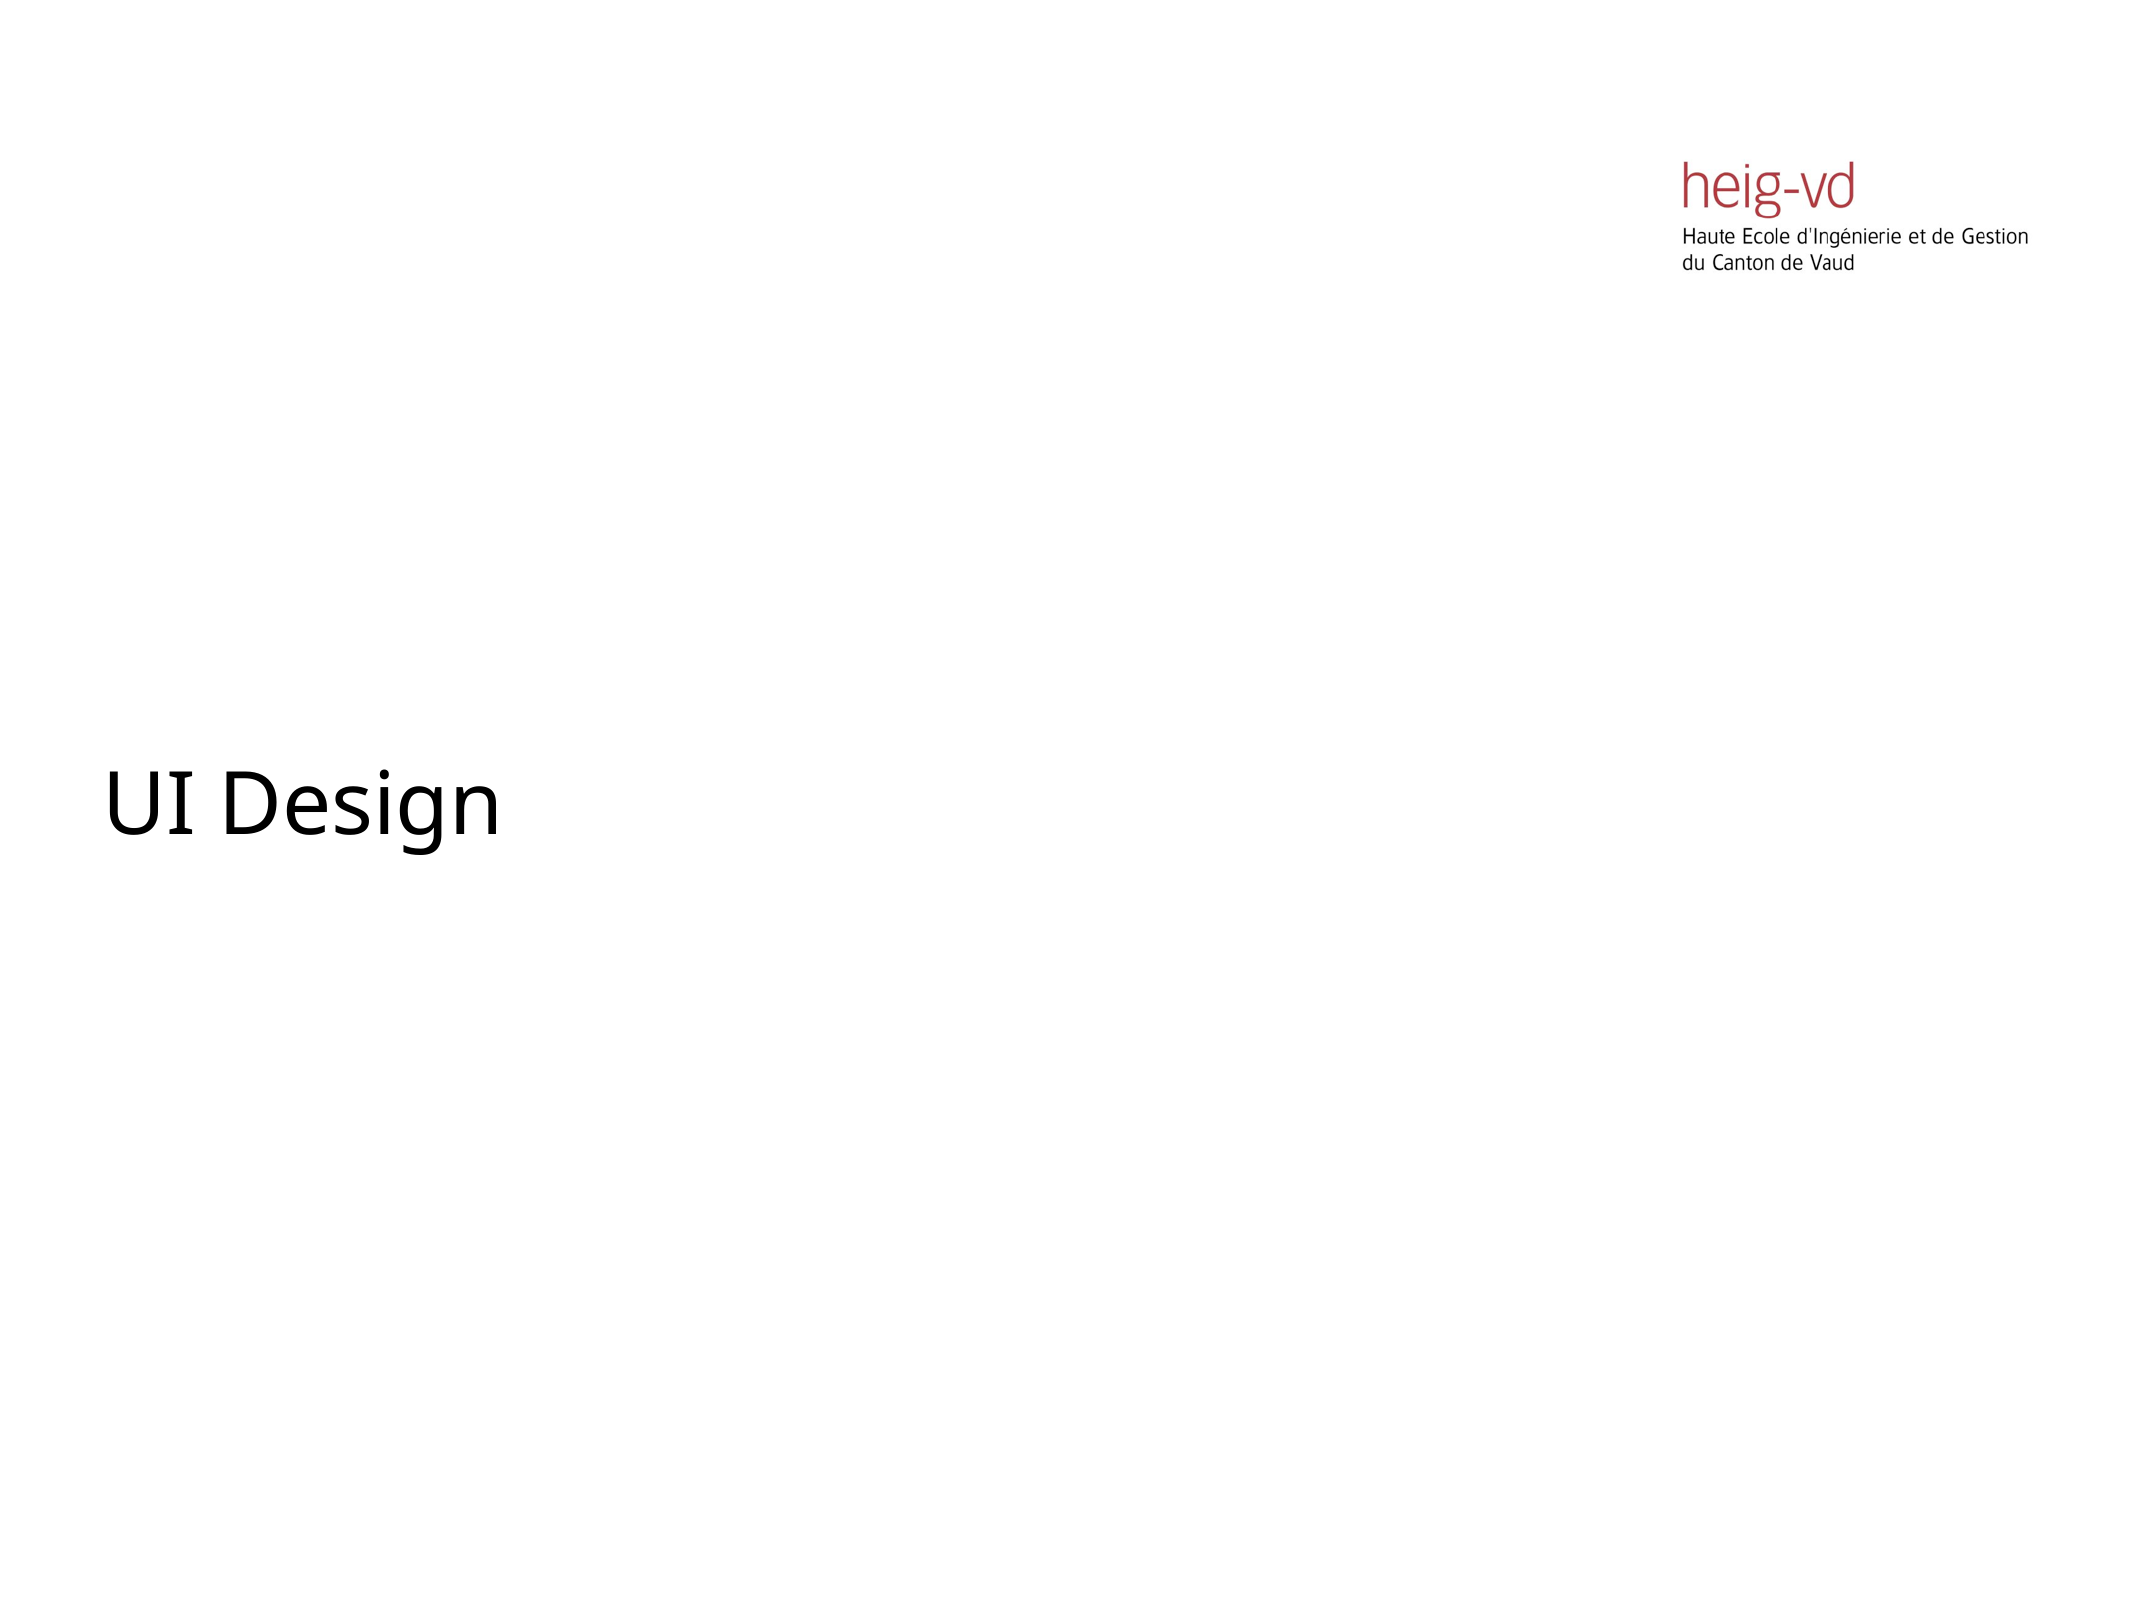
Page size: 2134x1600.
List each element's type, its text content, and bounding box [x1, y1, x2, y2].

title UI Design [93, 608, 2040, 992]
picture [1672, 149, 2036, 284]
